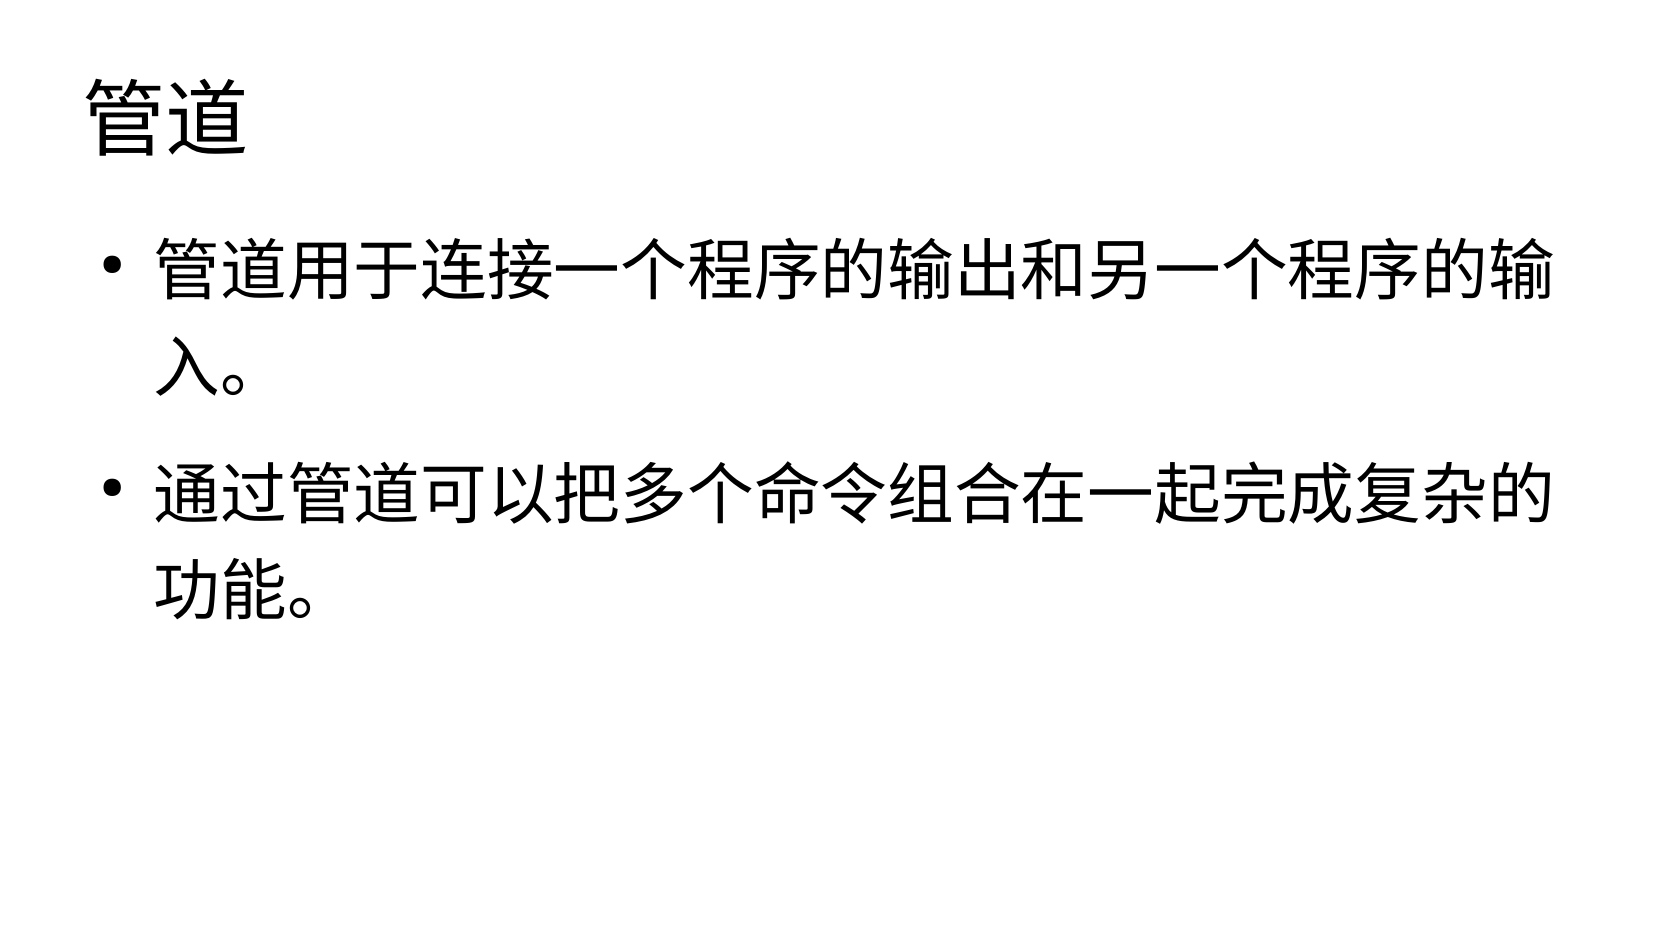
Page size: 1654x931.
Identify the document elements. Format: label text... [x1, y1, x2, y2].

title 管道 [82, 37, 1571, 189]
list 管道用于连接一个程序的输出和另一个程序的输入。 通过管道可以把多个命令组合在一起完成复杂的功能。 [82, 217, 1571, 758]
